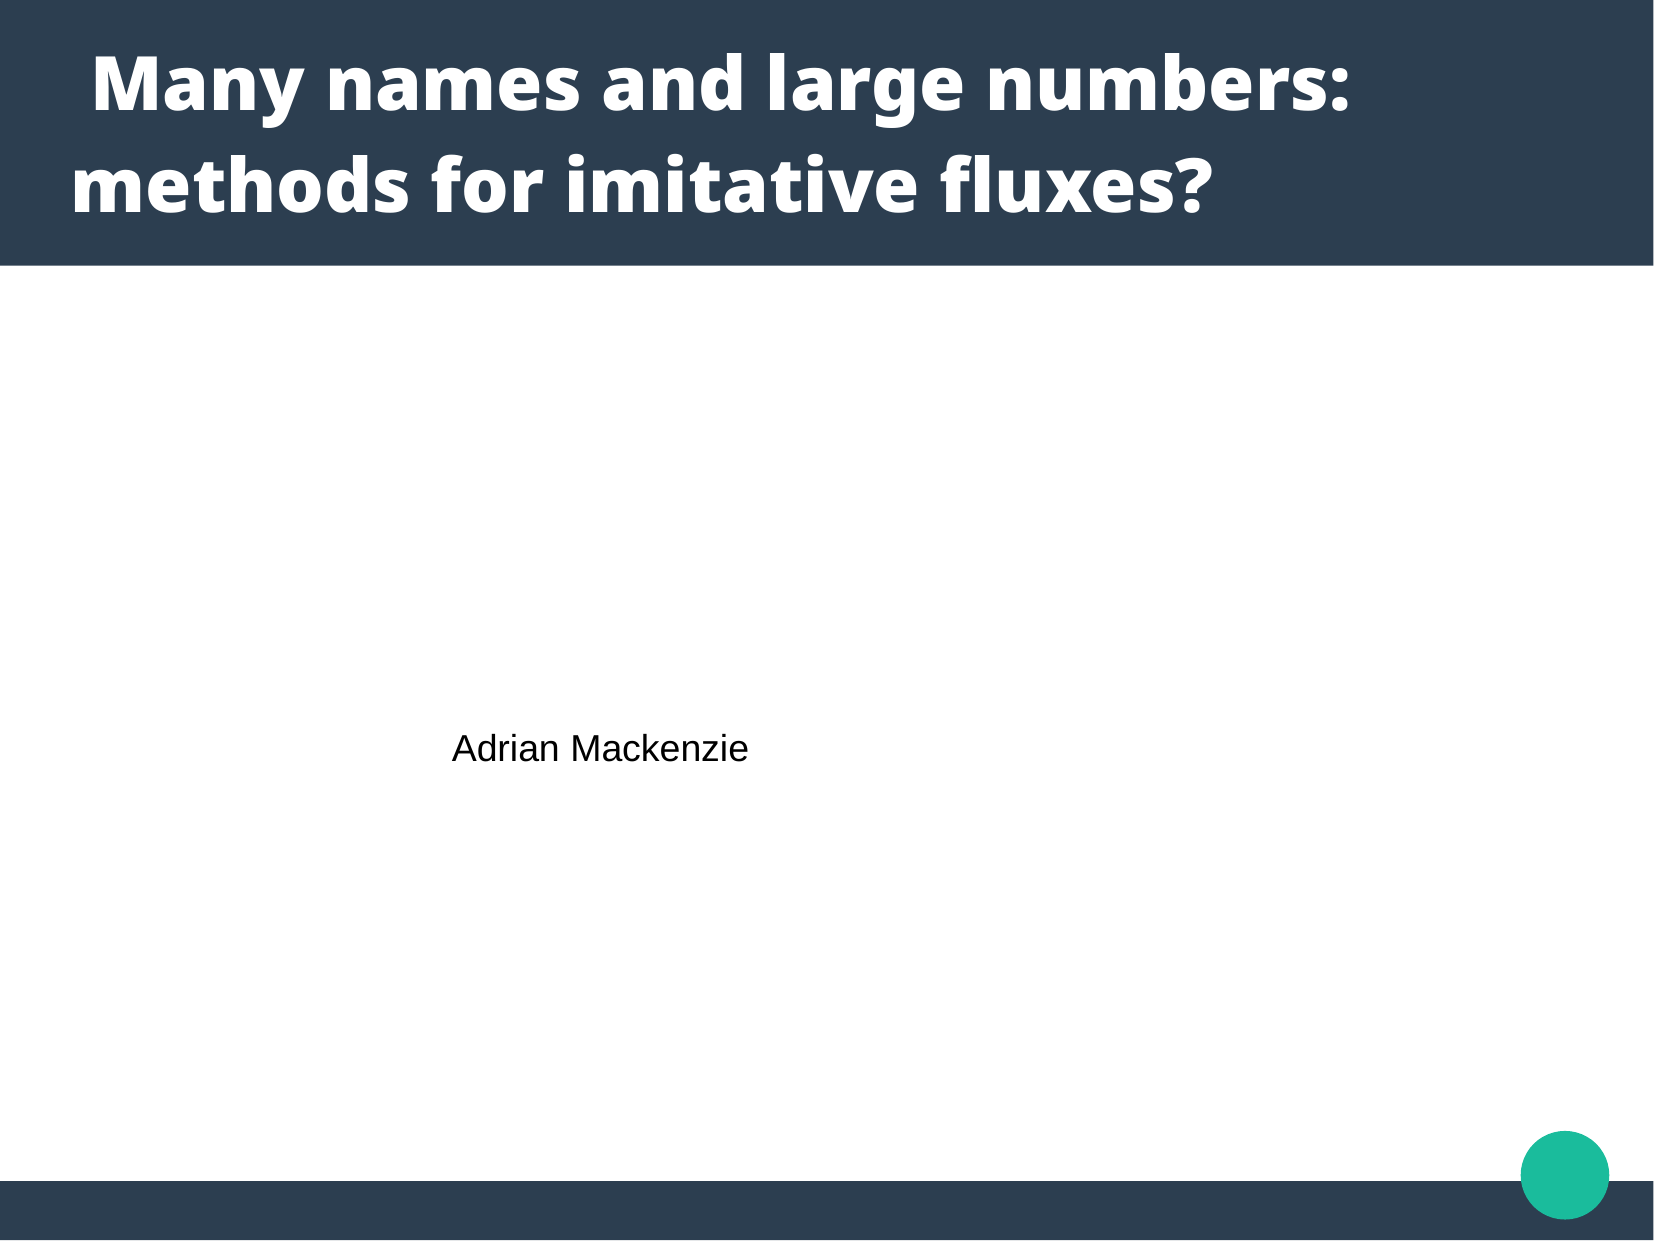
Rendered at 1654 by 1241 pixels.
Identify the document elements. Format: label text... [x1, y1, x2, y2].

subtitle [82, 290, 1571, 1010]
title Many names and large numbers: methods for imitative fluxes? [70, 29, 1560, 237]
text_box Adrian Mackenzie [437, 720, 969, 778]
